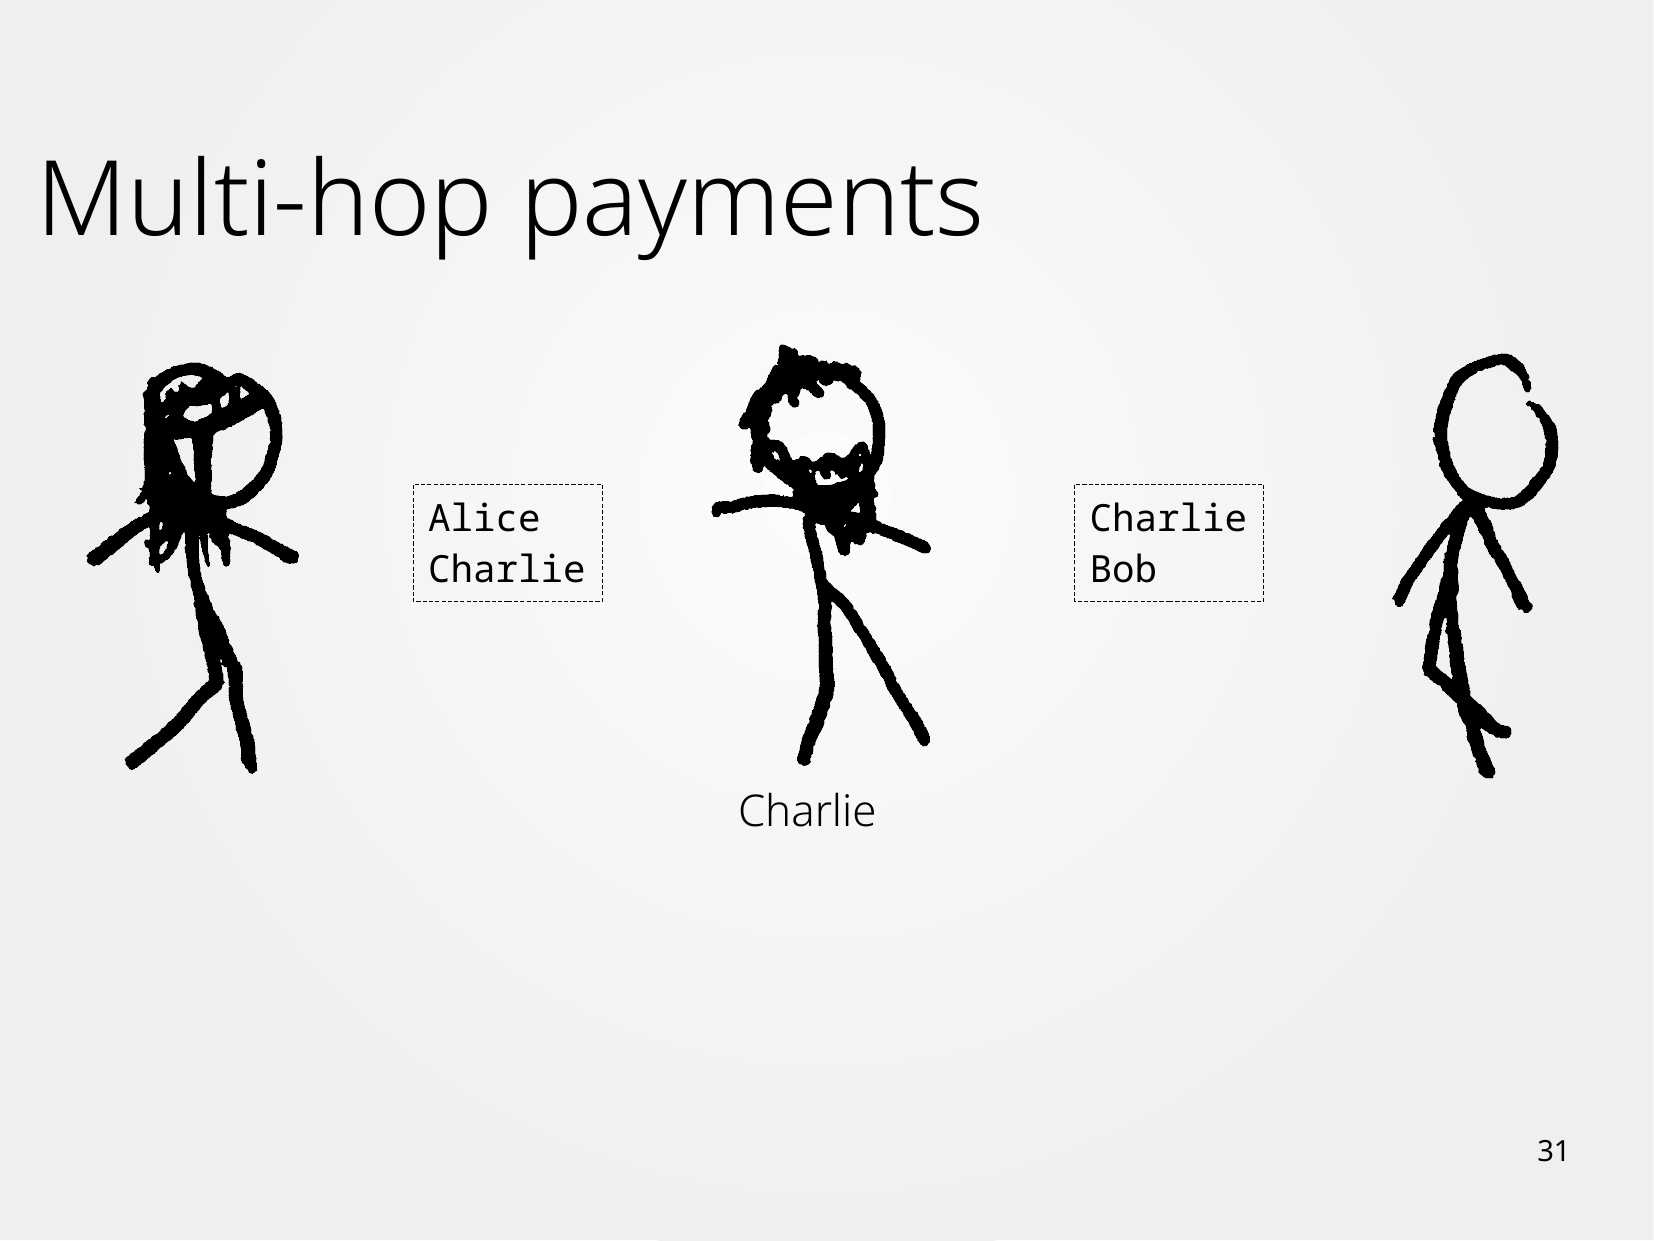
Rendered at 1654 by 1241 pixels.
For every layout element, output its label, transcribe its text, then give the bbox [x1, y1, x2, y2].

text_box Charlie Bob [1074, 484, 1264, 591]
picture [708, 341, 934, 768]
picture [1387, 348, 1563, 783]
picture [84, 360, 302, 774]
title Charlie [738, 779, 910, 839]
text_box Alice Charlie [413, 484, 603, 591]
title Multi-hop payments [36, 59, 1123, 331]
